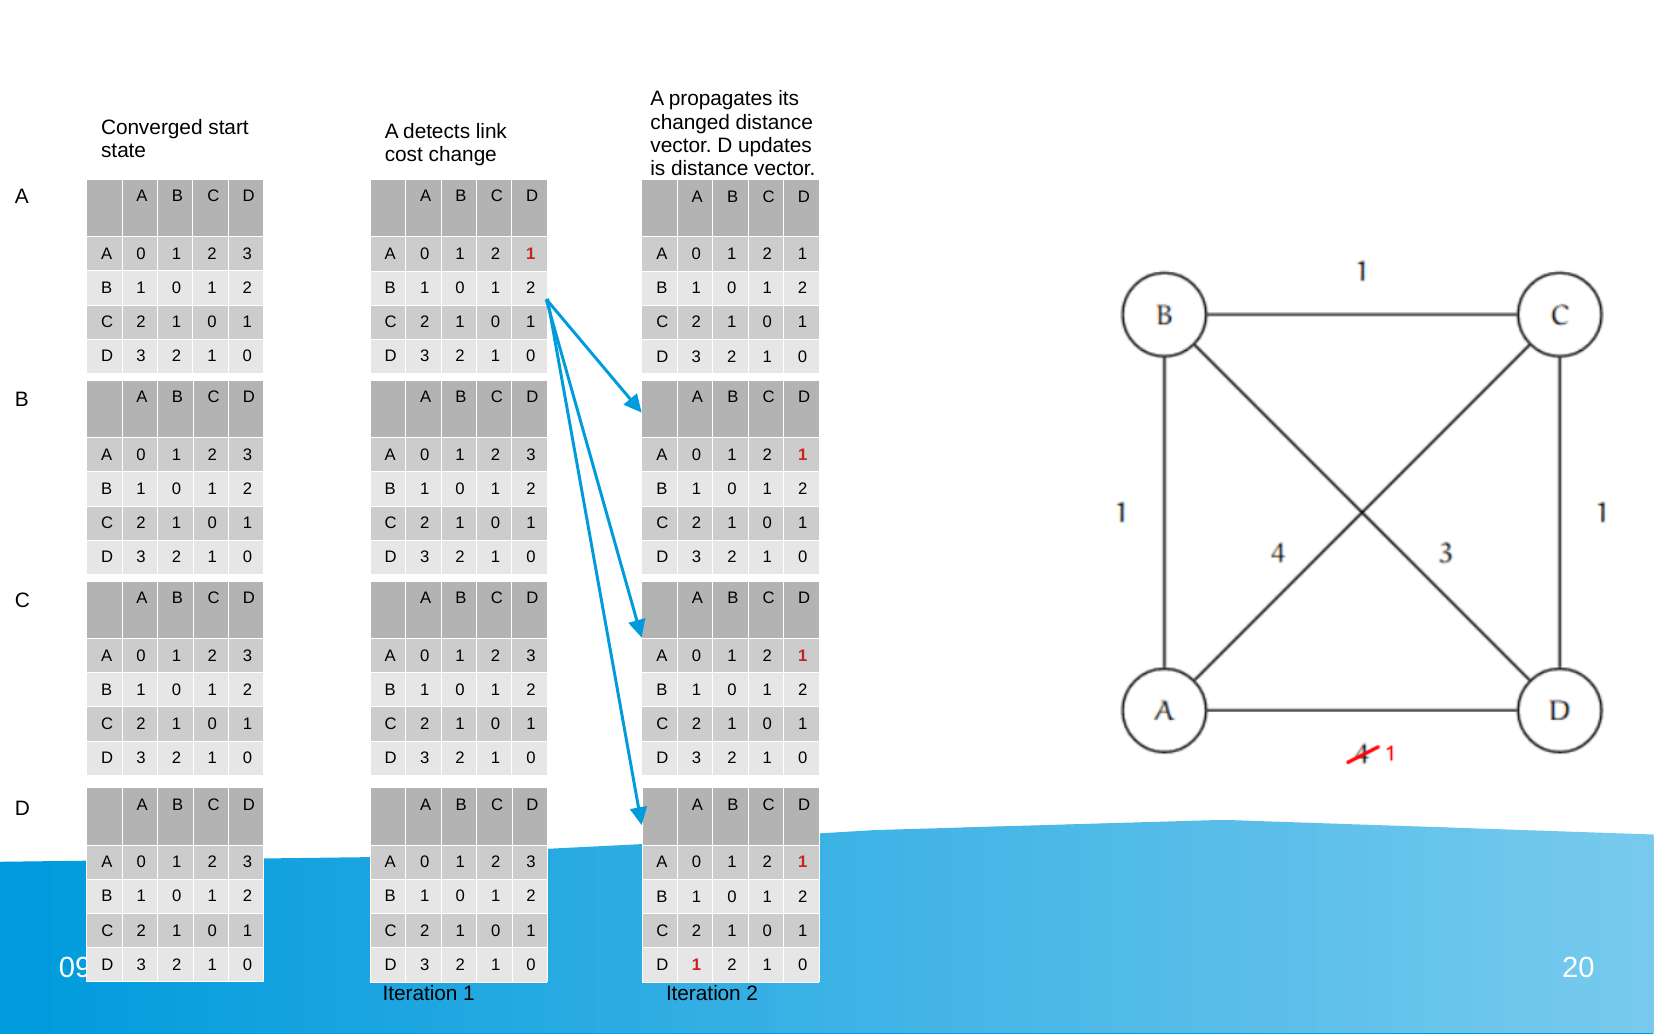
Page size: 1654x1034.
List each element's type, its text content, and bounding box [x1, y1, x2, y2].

table_cell 1 [158, 846, 193, 879]
table_cell 3 [406, 948, 441, 974]
table_cell 0 [713, 673, 748, 706]
table_header A [123, 180, 157, 236]
table_cell 1 [749, 272, 783, 305]
table_cell 1 [442, 306, 476, 339]
table_header A [406, 188, 441, 236]
table_cell 2 [749, 237, 783, 271]
table_cell 1 [513, 914, 547, 947]
table_cell 0 [513, 948, 547, 982]
table_cell A [87, 846, 122, 879]
table_header D [229, 180, 263, 236]
table_cell 2 [406, 914, 441, 947]
table_header [87, 381, 122, 437]
table_cell C [87, 707, 122, 741]
table_cell 0 [713, 272, 748, 305]
table_cell 1 [229, 306, 263, 339]
table_header B [442, 188, 476, 236]
table_cell 1 [512, 707, 547, 741]
table_cell 1 [713, 914, 748, 947]
table_cell B [642, 673, 677, 706]
table_cell 2 [442, 948, 476, 974]
table_cell C [642, 306, 677, 339]
table_cell 0 [442, 673, 476, 706]
table_cell 1 [713, 507, 748, 540]
table_cell A [87, 237, 122, 270]
table_cell 1 [713, 306, 748, 339]
table_cell 1 [678, 880, 712, 913]
table_cell 0 [123, 237, 157, 270]
table_cell 1 [442, 707, 476, 741]
table_header A [123, 582, 157, 638]
table_cell 2 [713, 742, 748, 775]
table_cell 0 [158, 472, 193, 506]
table_cell 0 [158, 880, 193, 913]
table_cell 1 [749, 673, 783, 706]
table_cell 1 [477, 880, 512, 913]
table_cell 0 [784, 541, 819, 574]
table_cell 0 [406, 438, 441, 471]
table_cell 0 [678, 846, 712, 879]
table_cell 0 [512, 541, 547, 574]
table_cell 1 [784, 438, 819, 471]
table_cell 1 [406, 673, 441, 706]
table_cell 0 [442, 272, 476, 305]
table_header B [713, 180, 748, 236]
text_box Converged start state [86, 108, 274, 179]
picture [1087, 224, 1632, 783]
table_cell D [87, 948, 122, 981]
table_cell A [642, 639, 677, 672]
table_cell B [642, 472, 677, 506]
table_cell D [371, 541, 405, 574]
table_cell 1 [477, 673, 511, 706]
table_cell 0 [229, 742, 263, 775]
table_cell 1 [784, 846, 819, 879]
table_cell D [642, 340, 677, 373]
table_cell 0 [749, 507, 783, 540]
table_cell 2 [784, 272, 819, 305]
table_header D [512, 582, 547, 638]
table_header C [477, 188, 511, 236]
table_cell 1 [713, 707, 748, 741]
table_cell 1 [713, 639, 748, 672]
table_cell 1 [784, 639, 819, 672]
table_cell 2 [406, 707, 441, 741]
table_cell 2 [123, 914, 157, 947]
table_cell 2 [193, 237, 228, 270]
table_cell 1 [229, 507, 263, 540]
table_cell A [371, 846, 405, 879]
table_cell 0 [477, 707, 511, 741]
table_cell 1 [713, 237, 748, 271]
table_cell 2 [123, 707, 157, 741]
table_cell 2 [749, 846, 783, 879]
table_cell 1 [512, 306, 547, 339]
table_cell 1 [158, 237, 192, 270]
table_cell D [371, 742, 405, 775]
table_cell 1 [477, 272, 511, 305]
table_cell B [371, 673, 405, 706]
table_cell B [87, 673, 122, 706]
table_cell 1 [784, 507, 819, 540]
table_cell A [371, 438, 405, 471]
table_cell 2 [123, 507, 157, 540]
table_cell 1 [477, 742, 511, 775]
table_cell 2 [512, 272, 547, 305]
table_cell 1 [123, 673, 157, 706]
table_header B [158, 582, 193, 638]
table_cell 1 [194, 673, 228, 706]
table_cell 3 [123, 948, 157, 981]
table_cell 0 [406, 237, 441, 271]
table_cell D [87, 340, 122, 373]
table_cell D [642, 742, 677, 775]
table_header D [513, 788, 547, 845]
table_header D [784, 582, 819, 638]
table_cell C [643, 914, 677, 947]
table_cell 2 [229, 472, 263, 506]
table_header B [158, 180, 192, 236]
table_cell 1 [749, 541, 783, 574]
table_header A [678, 180, 712, 236]
table_cell 3 [406, 340, 441, 373]
table_cell 1 [406, 272, 441, 305]
table_cell 0 [193, 306, 228, 339]
table_cell 2 [194, 639, 228, 672]
table_header D [784, 788, 819, 845]
table_cell 1 [194, 742, 228, 775]
table_cell 2 [158, 948, 193, 981]
table_header B [713, 788, 748, 845]
text_box Iteration 1 [367, 974, 526, 1013]
table_cell 1 [784, 306, 819, 339]
table_cell 3 [229, 846, 263, 879]
table_cell 1 [784, 707, 819, 741]
table_cell 2 [477, 846, 512, 879]
table_cell 0 [229, 541, 263, 574]
table_cell 2 [442, 742, 476, 775]
table_cell 1 [442, 639, 476, 672]
table_cell 0 [749, 707, 783, 741]
table_cell 1 [193, 271, 228, 305]
table_cell 1 [784, 237, 819, 271]
table_header D [512, 188, 547, 236]
table_header [371, 188, 405, 236]
table_cell 2 [477, 438, 511, 471]
table_header C [749, 381, 783, 437]
table_cell 2 [784, 472, 819, 506]
table_header A [678, 381, 712, 437]
table_cell 1 [713, 846, 748, 879]
table_cell 0 [713, 472, 748, 506]
table_cell 3 [123, 742, 157, 775]
table_header [87, 180, 122, 236]
table_cell 2 [194, 846, 228, 879]
table_header B [442, 582, 476, 638]
table_cell 1 [194, 472, 228, 506]
table_header B [713, 582, 748, 638]
table_cell 1 [123, 271, 157, 305]
table_cell A [642, 438, 677, 471]
table_header B [158, 788, 193, 845]
table_header A [406, 788, 441, 845]
table_cell 1 [158, 507, 193, 540]
table_cell 3 [406, 742, 441, 775]
table_cell 2 [713, 541, 748, 574]
table_cell B [642, 272, 677, 305]
table_cell 2 [713, 948, 748, 974]
table_header [642, 381, 677, 437]
table_cell 0 [123, 639, 157, 672]
table_cell A [643, 846, 677, 879]
table_cell 0 [158, 271, 192, 305]
text_box C [0, 580, 38, 620]
table_cell 2 [477, 639, 511, 672]
table_cell 2 [749, 639, 783, 672]
table_cell D [87, 541, 122, 574]
table_cell 2 [158, 541, 193, 574]
table_cell 1 [678, 272, 712, 305]
table_cell 0 [477, 507, 511, 540]
table_cell 0 [229, 340, 263, 373]
table_cell 3 [229, 438, 263, 471]
table_cell 2 [442, 340, 476, 373]
table_cell C [371, 507, 405, 540]
table_cell 2 [713, 340, 748, 373]
table_cell 0 [194, 507, 228, 540]
table_cell 0 [194, 707, 228, 741]
table_cell 1 [784, 914, 819, 947]
table_cell B [87, 271, 122, 305]
table_header D [784, 381, 819, 437]
table_header B [713, 381, 748, 437]
text_box A propagates its changed distance vector. D updates is distance vector. [635, 79, 831, 155]
table_cell 0 [477, 914, 512, 947]
text_box A [0, 177, 38, 216]
table_cell 1 [194, 541, 228, 574]
table_cell D [371, 340, 405, 373]
table_cell C [371, 707, 405, 741]
table_header C [194, 788, 228, 845]
table_cell 1 [749, 880, 783, 913]
table_cell 1 [229, 914, 263, 947]
table_cell 0 [512, 742, 547, 775]
table_cell 0 [749, 306, 783, 339]
table_cell 1 [512, 507, 547, 540]
table_cell 1 [123, 880, 157, 913]
table_header A [678, 788, 712, 845]
table_header D [229, 582, 263, 638]
table_cell C [87, 507, 122, 540]
table_cell 0 [784, 340, 819, 373]
table_cell A [87, 639, 122, 672]
table_cell 1 [749, 340, 783, 373]
table_cell 1 [678, 673, 712, 706]
table_cell 0 [442, 880, 476, 913]
table_cell A [371, 639, 405, 672]
table_cell 1 [749, 742, 783, 775]
table_cell A [371, 237, 405, 271]
table_cell 0 [713, 880, 748, 913]
table_cell 1 [678, 948, 712, 974]
table_header C [749, 788, 783, 845]
table_header C [193, 180, 228, 236]
text_box Iteration 2 [651, 974, 809, 1013]
table_cell 1 [512, 237, 547, 271]
table_cell 1 [229, 707, 263, 741]
table_cell 2 [158, 340, 192, 373]
table_cell 2 [229, 271, 263, 305]
table_cell D [371, 948, 405, 974]
table_header A [406, 381, 441, 437]
table_header A [678, 582, 712, 638]
table_cell 3 [406, 541, 441, 574]
table_cell C [87, 306, 122, 339]
table_cell C [371, 306, 405, 339]
table_header C [749, 582, 783, 638]
table_cell 3 [513, 846, 547, 879]
table_cell 1 [678, 472, 712, 506]
table_cell 3 [678, 541, 712, 574]
table_cell 3 [229, 237, 263, 270]
table_header B [442, 788, 476, 845]
table_cell D [87, 742, 122, 775]
table_cell 0 [229, 948, 263, 981]
table_cell 1 [406, 880, 441, 913]
table_cell 0 [158, 673, 193, 706]
table_cell 0 [784, 948, 819, 982]
table_header C [194, 582, 228, 638]
table_cell 0 [678, 639, 712, 672]
table_cell 0 [442, 472, 476, 506]
table_cell 2 [678, 507, 712, 540]
table_cell 2 [194, 438, 228, 471]
table_cell 2 [229, 880, 263, 913]
text_box B [0, 380, 38, 419]
table_cell D [643, 948, 677, 982]
table_cell 3 [678, 340, 712, 373]
table_cell 1 [158, 306, 192, 339]
table_cell 1 [194, 880, 228, 913]
table_cell B [371, 880, 405, 913]
table_cell B [87, 880, 122, 913]
table_header A [123, 788, 157, 845]
table_cell C [642, 707, 677, 741]
table_cell B [87, 472, 122, 506]
table_header [643, 788, 677, 845]
table_cell 2 [678, 707, 712, 741]
table_header C [194, 381, 228, 437]
table_cell 3 [678, 742, 712, 775]
table_header C [477, 788, 512, 845]
table_header B [158, 381, 193, 437]
table_cell B [371, 472, 405, 506]
table_cell 1 [477, 340, 511, 373]
table_header [371, 381, 405, 437]
table_cell 1 [713, 438, 748, 471]
table_cell 2 [678, 306, 712, 339]
table_header [642, 582, 677, 638]
table_cell C [87, 914, 122, 947]
table_header D [512, 381, 547, 437]
table_header C [477, 381, 511, 437]
table_cell 1 [442, 237, 476, 271]
table_cell 3 [512, 639, 547, 672]
table_cell 1 [158, 707, 193, 741]
table_cell 1 [442, 914, 476, 947]
table_cell 1 [193, 340, 228, 373]
table_cell 3 [229, 639, 263, 672]
table_cell 3 [123, 541, 157, 574]
table_header C [749, 180, 783, 236]
table_cell 2 [512, 472, 547, 506]
table_cell C [642, 507, 677, 540]
table_cell 0 [477, 306, 511, 339]
table_header [371, 582, 405, 638]
table_cell 1 [158, 914, 193, 947]
table_cell 2 [678, 914, 712, 947]
table_cell 1 [406, 472, 441, 506]
table_header C [477, 582, 511, 638]
table_cell B [643, 880, 677, 913]
table_cell 1 [442, 507, 476, 540]
table_header [87, 788, 122, 845]
table_header A [123, 381, 157, 437]
table_cell B [371, 272, 405, 305]
table_cell 3 [512, 438, 547, 471]
table_cell 0 [784, 742, 819, 775]
table_cell 0 [123, 438, 157, 471]
table_cell 0 [123, 846, 157, 879]
table_cell 0 [749, 914, 783, 947]
table_cell 0 [678, 438, 712, 471]
table_cell 2 [158, 742, 193, 775]
table_cell 3 [123, 340, 157, 373]
table_cell 0 [406, 639, 441, 672]
table_cell 0 [678, 237, 712, 271]
table_header [371, 788, 405, 845]
table_cell 1 [194, 948, 228, 981]
table_cell 1 [123, 472, 157, 506]
table_cell 2 [123, 306, 157, 339]
table_cell 2 [477, 237, 511, 271]
table_cell 1 [442, 438, 476, 471]
table_cell 0 [512, 340, 547, 373]
table_cell 2 [784, 673, 819, 706]
table_header A [406, 582, 441, 638]
table_cell 1 [477, 948, 512, 974]
table_cell A [87, 438, 122, 471]
table_cell 2 [749, 438, 783, 471]
table_header D [229, 381, 263, 437]
table_cell 2 [512, 673, 547, 706]
table_cell C [371, 914, 405, 947]
table_header B [442, 381, 476, 437]
table_cell A [642, 237, 677, 271]
text_box D [0, 789, 45, 828]
table_cell 2 [406, 507, 441, 540]
table_cell 2 [784, 880, 819, 913]
table_cell 1 [477, 472, 511, 506]
text_box A detects link cost change [369, 112, 565, 188]
table_cell 1 [158, 639, 193, 672]
table_header D [784, 180, 819, 236]
table_cell 2 [229, 673, 263, 706]
table_cell 2 [513, 880, 547, 913]
table_header [642, 180, 677, 236]
table_cell 1 [158, 438, 193, 471]
table_cell 0 [194, 914, 228, 947]
table_cell 1 [477, 541, 511, 574]
table_cell D [642, 541, 677, 574]
table_cell 1 [749, 472, 783, 506]
table_cell 0 [406, 846, 441, 879]
table_cell 1 [442, 846, 476, 879]
table_cell 1 [749, 948, 783, 974]
table_header [87, 582, 122, 638]
table_cell 2 [406, 306, 441, 339]
table_header D [229, 788, 263, 845]
table_cell 2 [442, 541, 476, 574]
